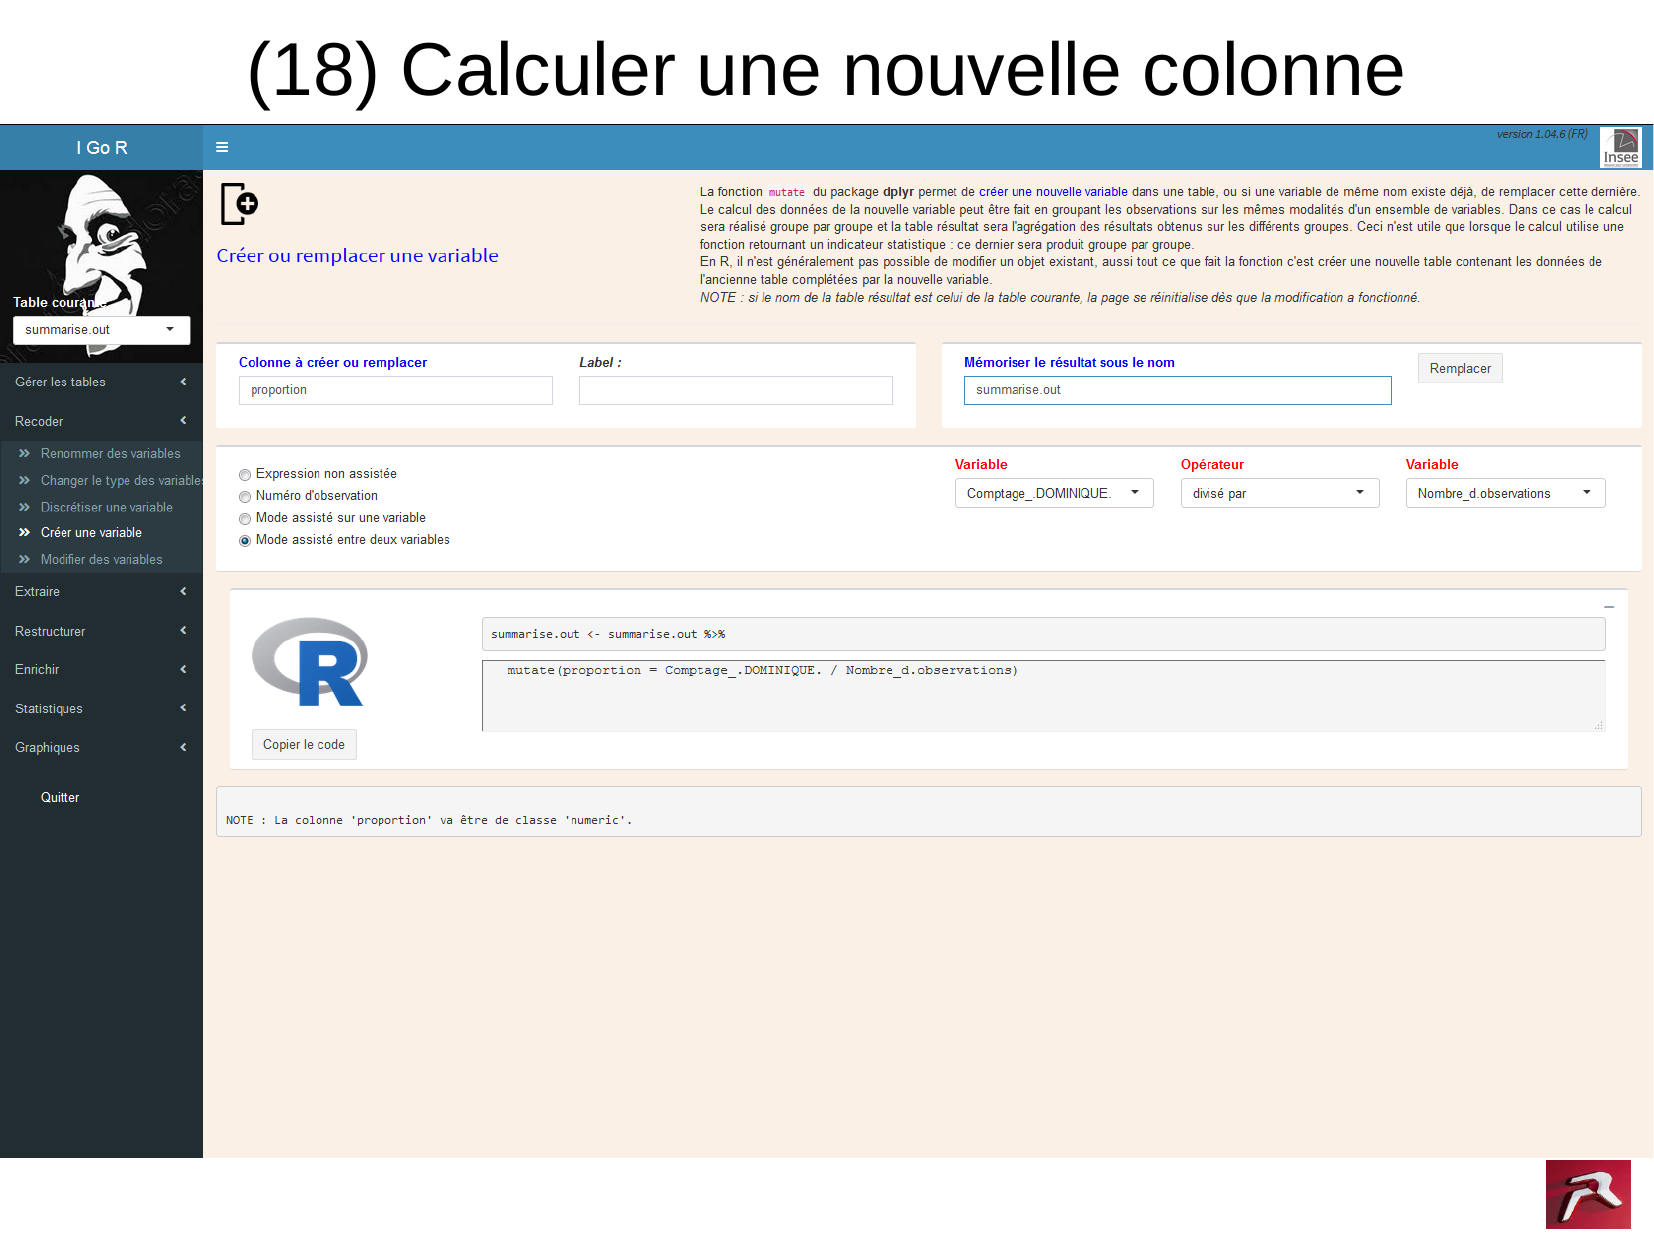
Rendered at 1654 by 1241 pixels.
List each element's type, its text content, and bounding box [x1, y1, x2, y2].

picture [1546, 1160, 1631, 1229]
picture [0, 124, 1654, 1158]
title (18) Calculer une nouvelle colonne [82, 27, 1571, 112]
